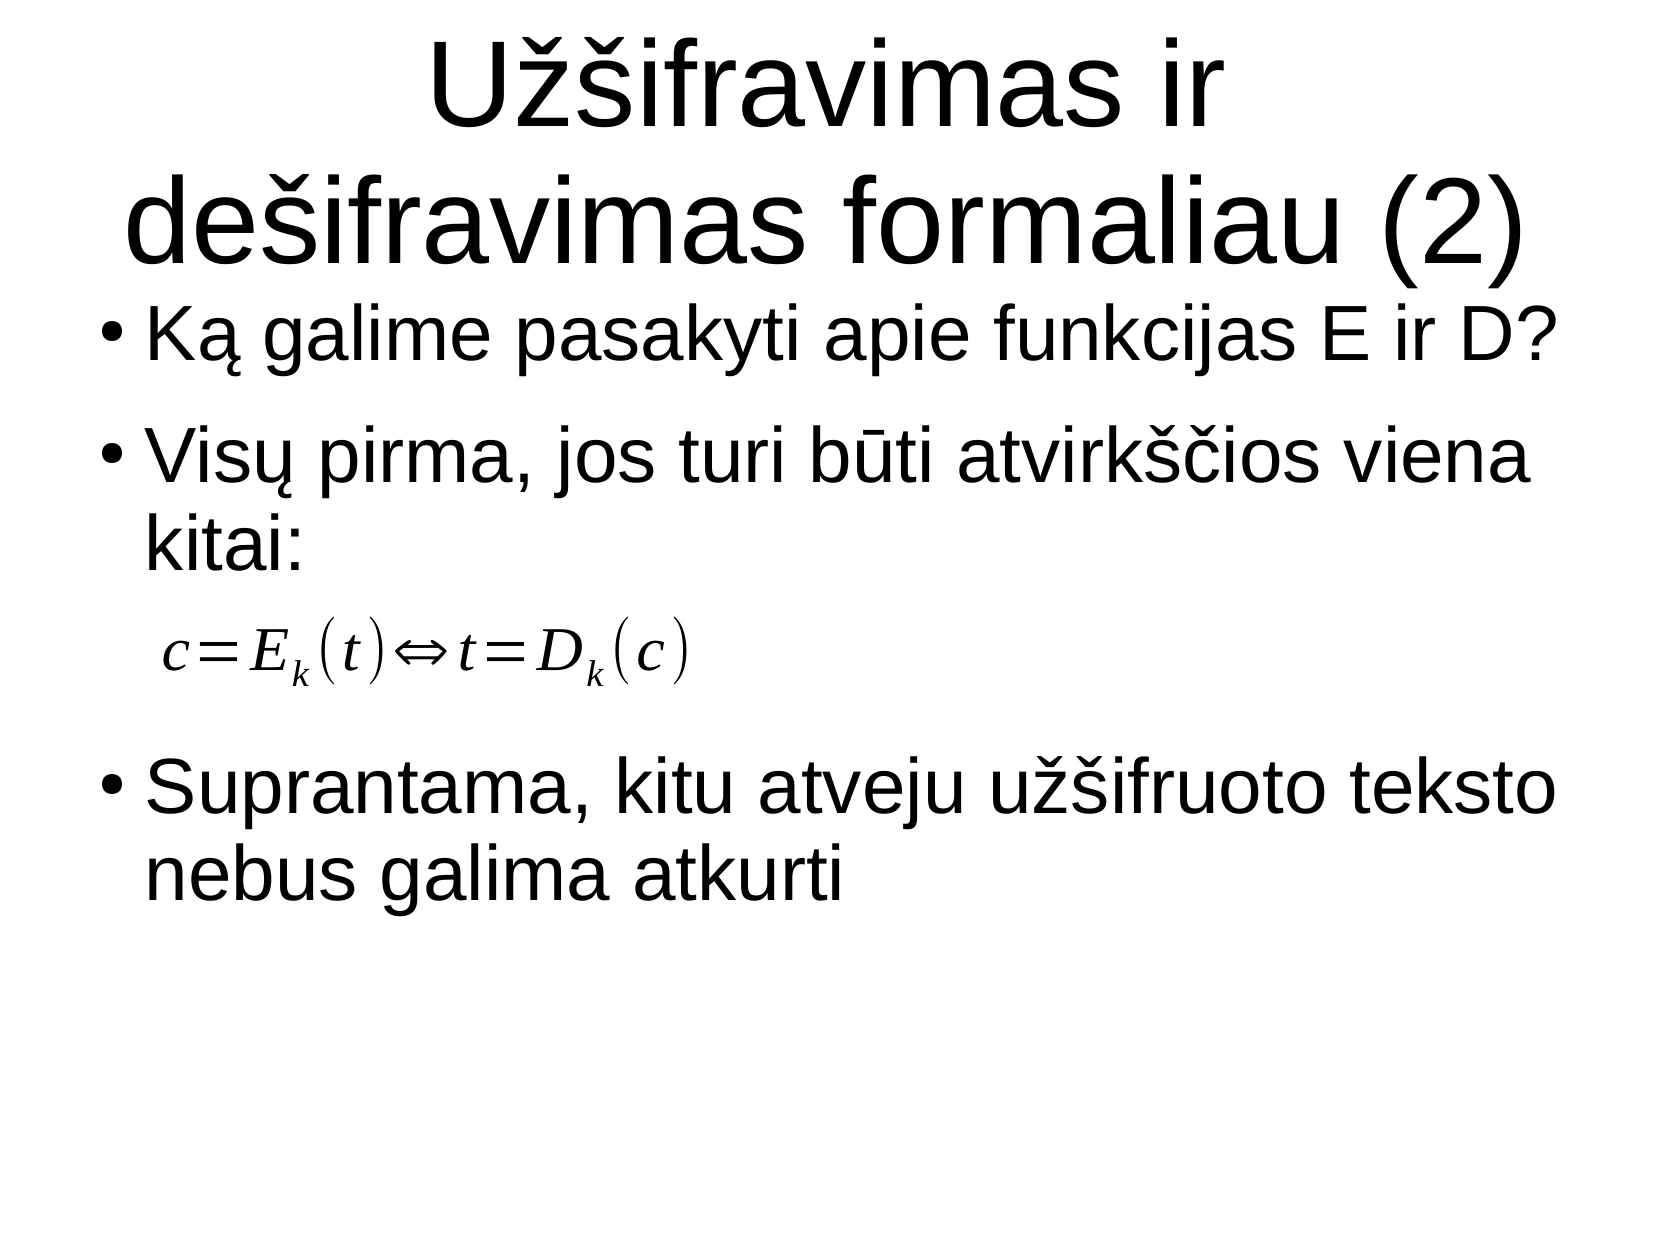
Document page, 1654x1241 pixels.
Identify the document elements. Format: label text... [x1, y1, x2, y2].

list Ką galime pasakyti apie funkcijas E ir D? Visų pirma, jos turi būti atvirkščios viena kitai: Suprantama, kitu atveju užšifruoto teksto nebus galima atkurti [82, 290, 1571, 1010]
chart [153, 614, 699, 694]
title Užšifravimas ir dešifravimas formaliau (2) [82, 16, 1571, 290]
